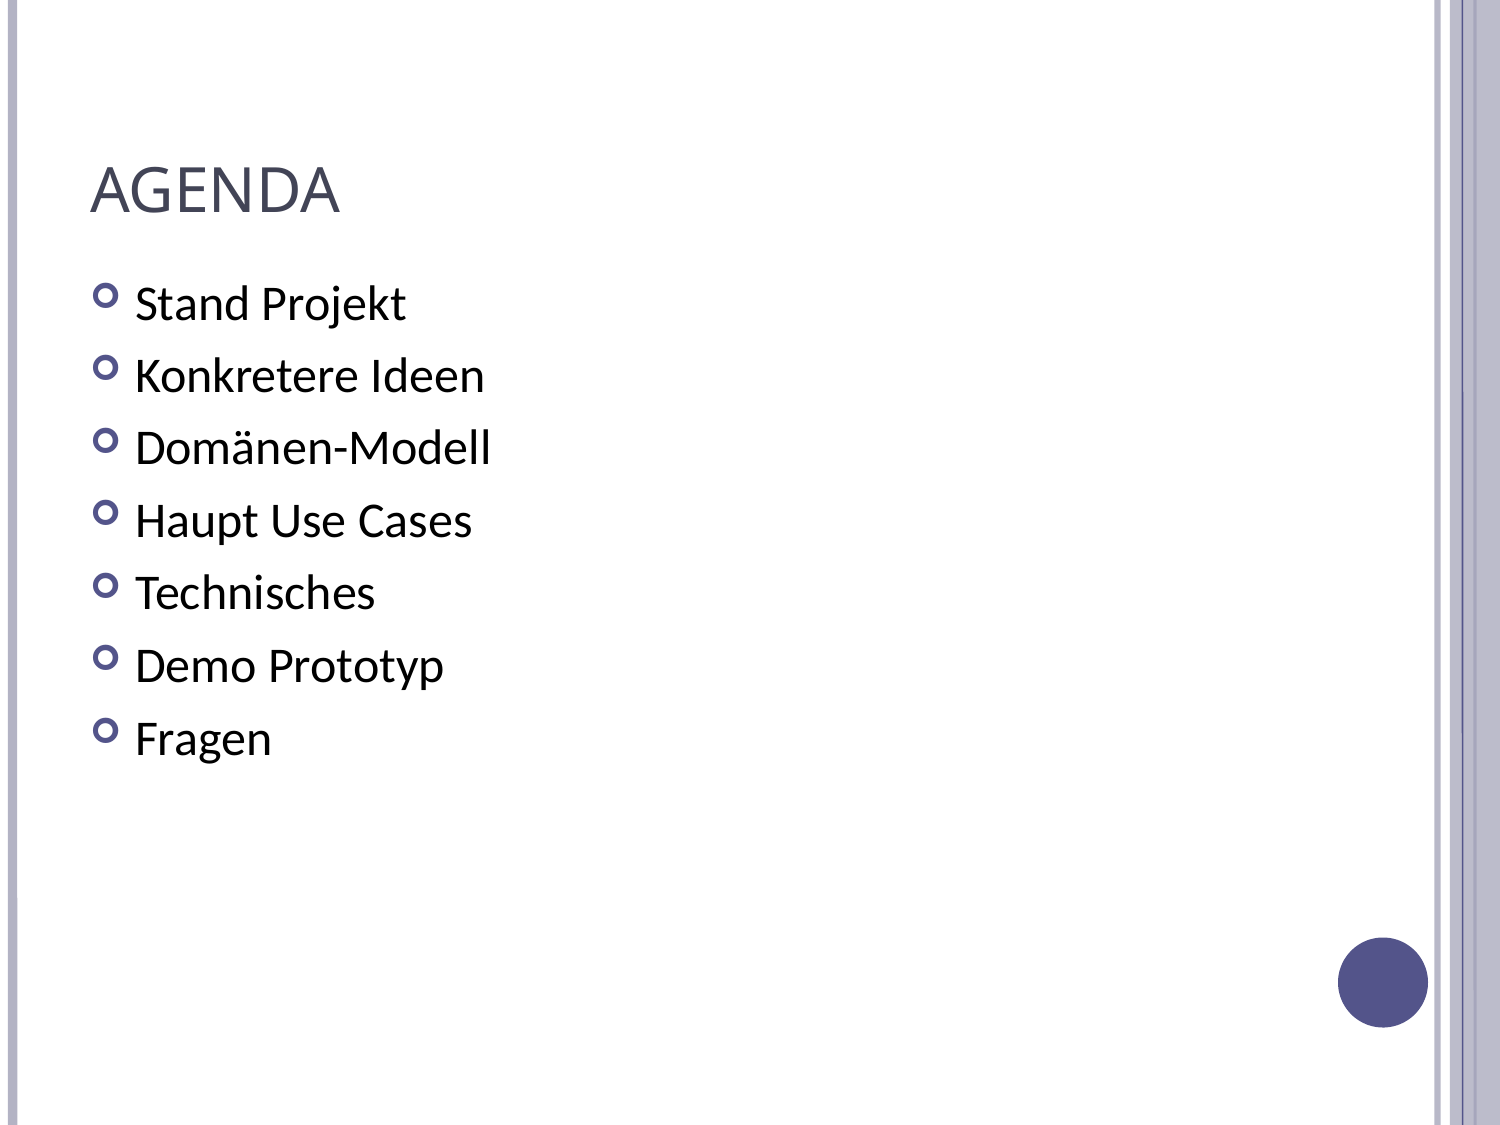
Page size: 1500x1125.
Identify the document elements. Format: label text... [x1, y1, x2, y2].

title Agenda [75, 45, 1300, 233]
list Stand Projekt Konkretere Ideen Domänen-Modell Haupt Use Cases Technisches Demo Prototyp Fragen [75, 262, 1300, 1062]
